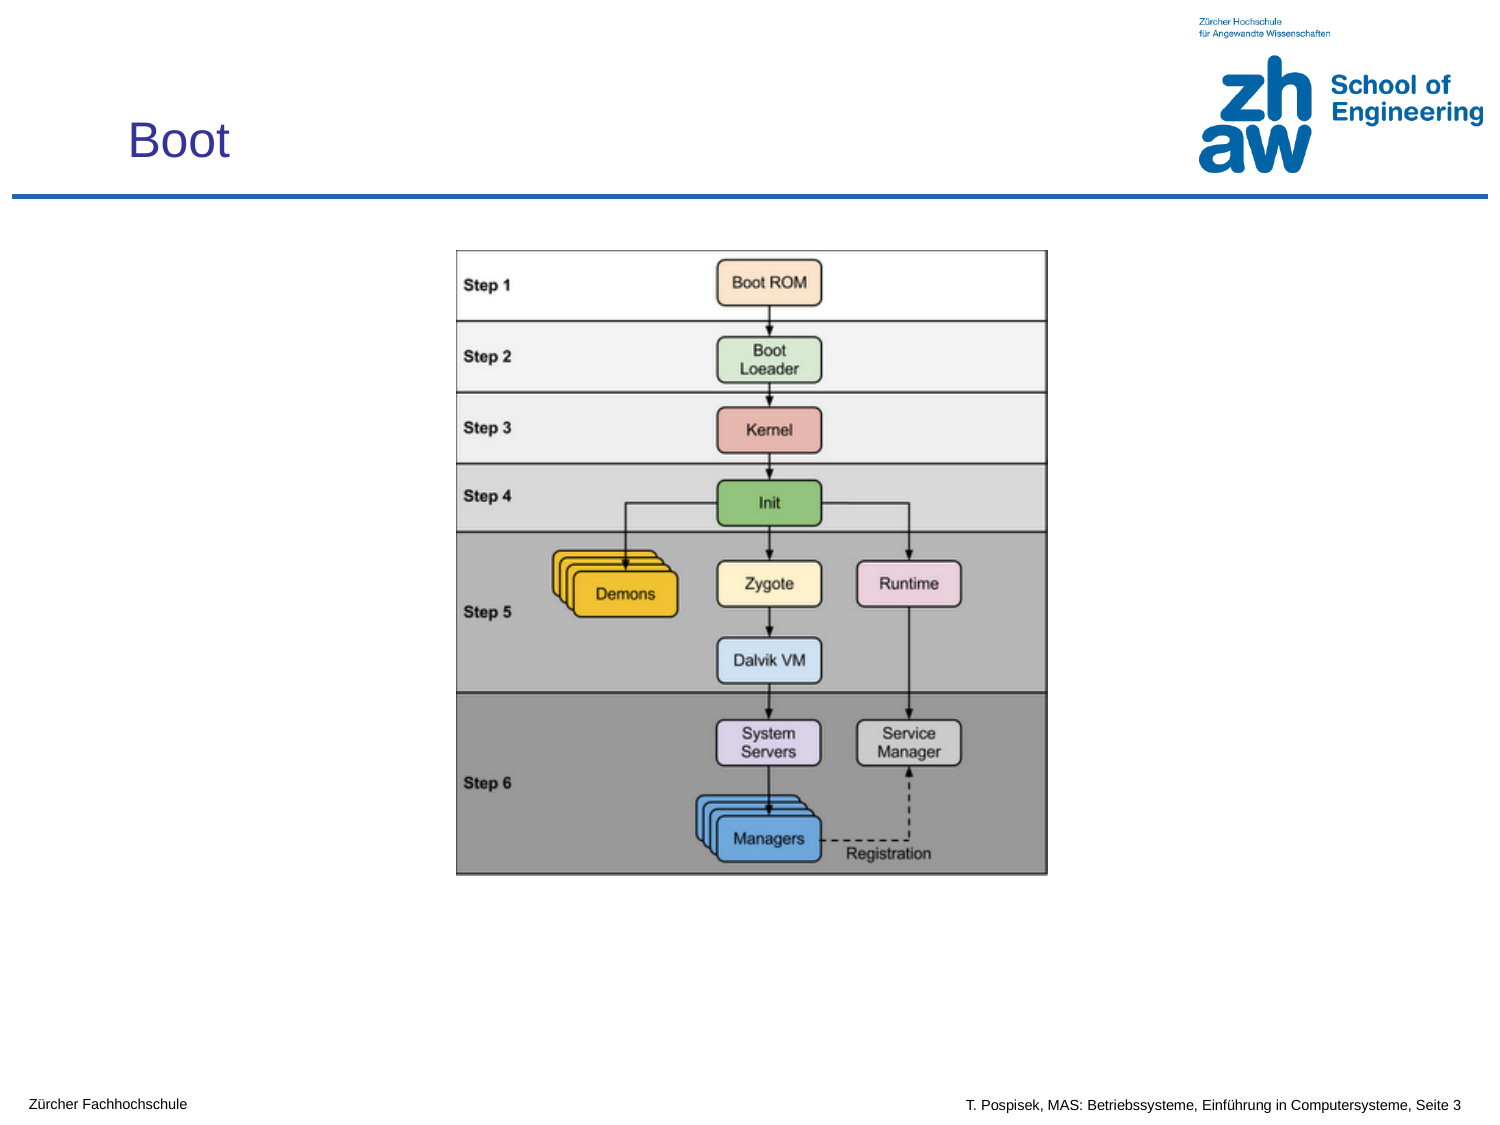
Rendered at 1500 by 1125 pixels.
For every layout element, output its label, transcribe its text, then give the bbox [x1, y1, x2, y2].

picture [456, 250, 1048, 876]
title Boot [112, 50, 1391, 175]
picture [1199, 18, 1483, 173]
